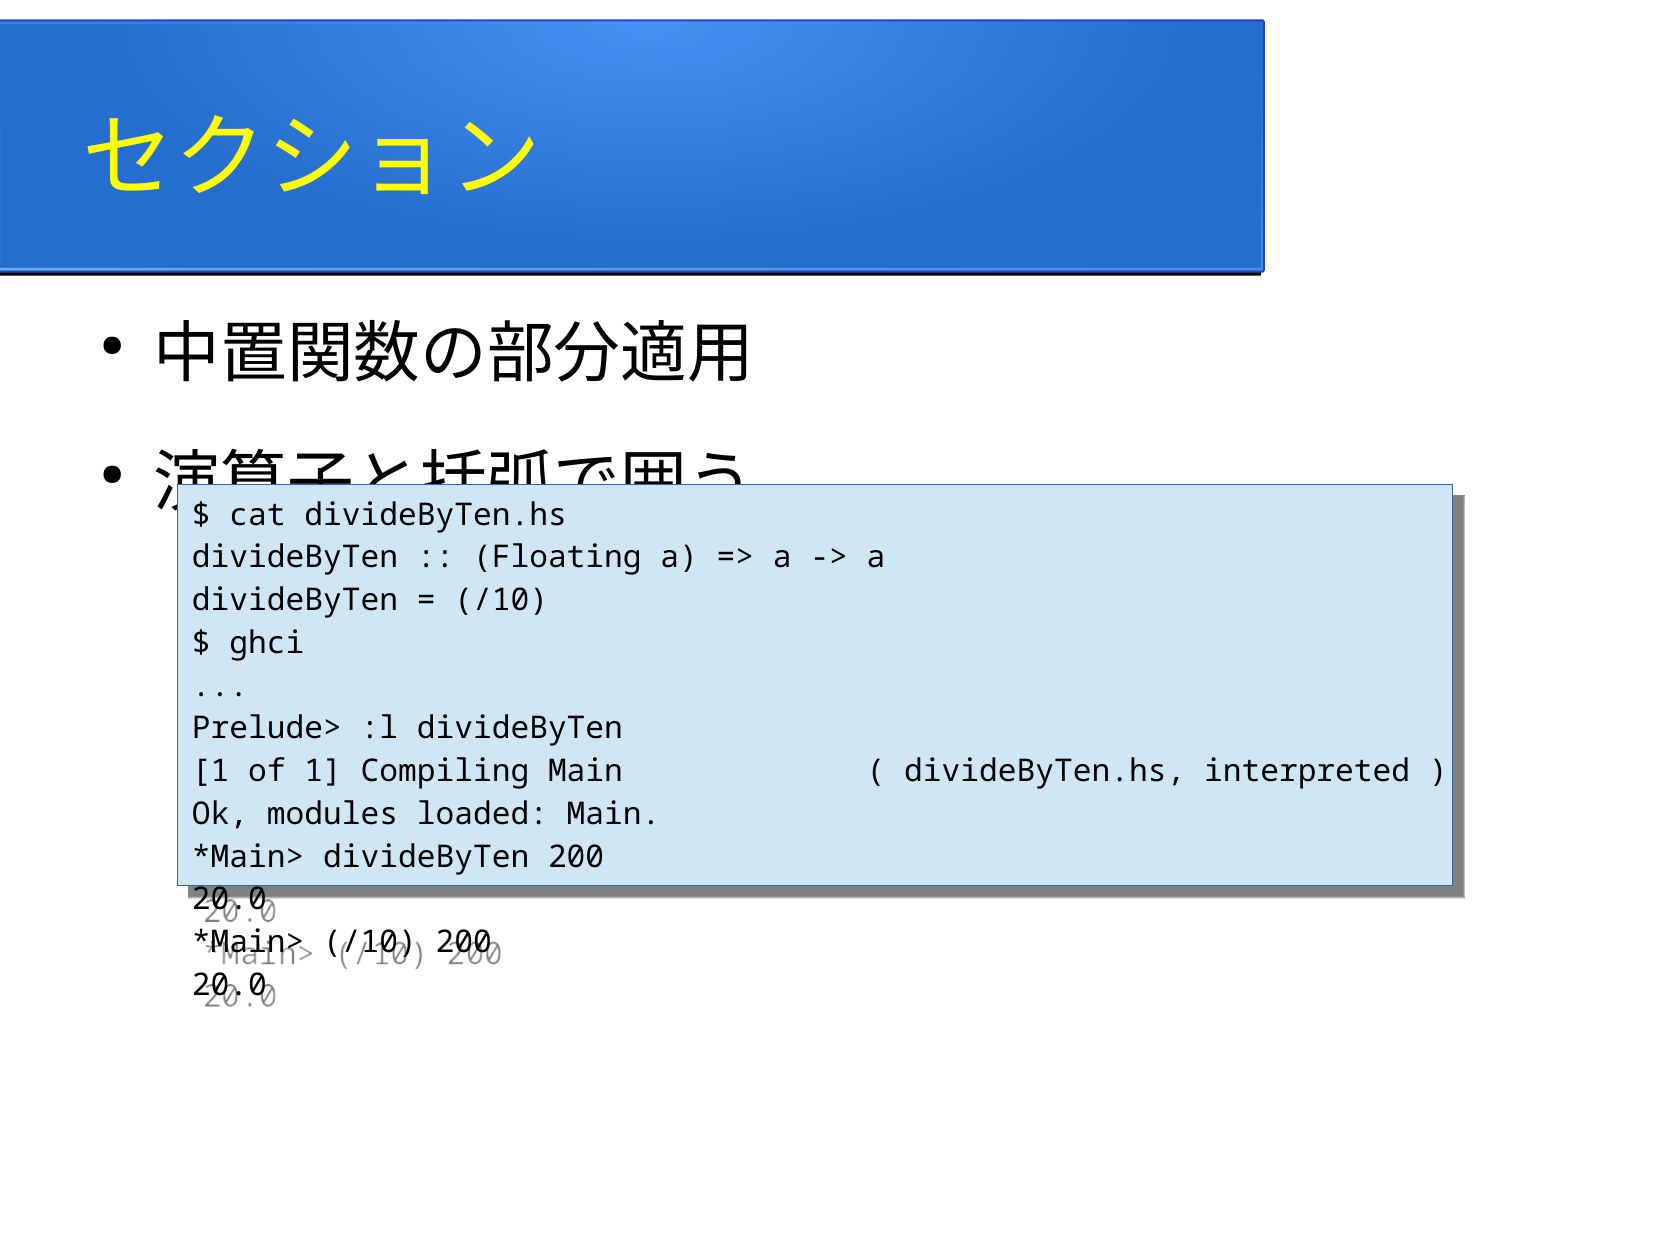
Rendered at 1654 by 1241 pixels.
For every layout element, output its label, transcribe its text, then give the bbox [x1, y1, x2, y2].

title セクション [82, 47, 1235, 252]
text_box $ cat divideByTen.hs divideByTen :: (Floating a) => a -> a divideByTen = (/10) $ ghci ... Prelude> :l divideByTen [1 of 1] Compiling Main ( divideByTen.hs, interpreted ) Ok, modules loaded: Main. *Main> divideByTen 200 20.0 *Main> (/10) 200 20.0 [177, 484, 1453, 886]
list 中置関数の部分適用 演算子と括弧で囲う [82, 299, 1571, 1099]
